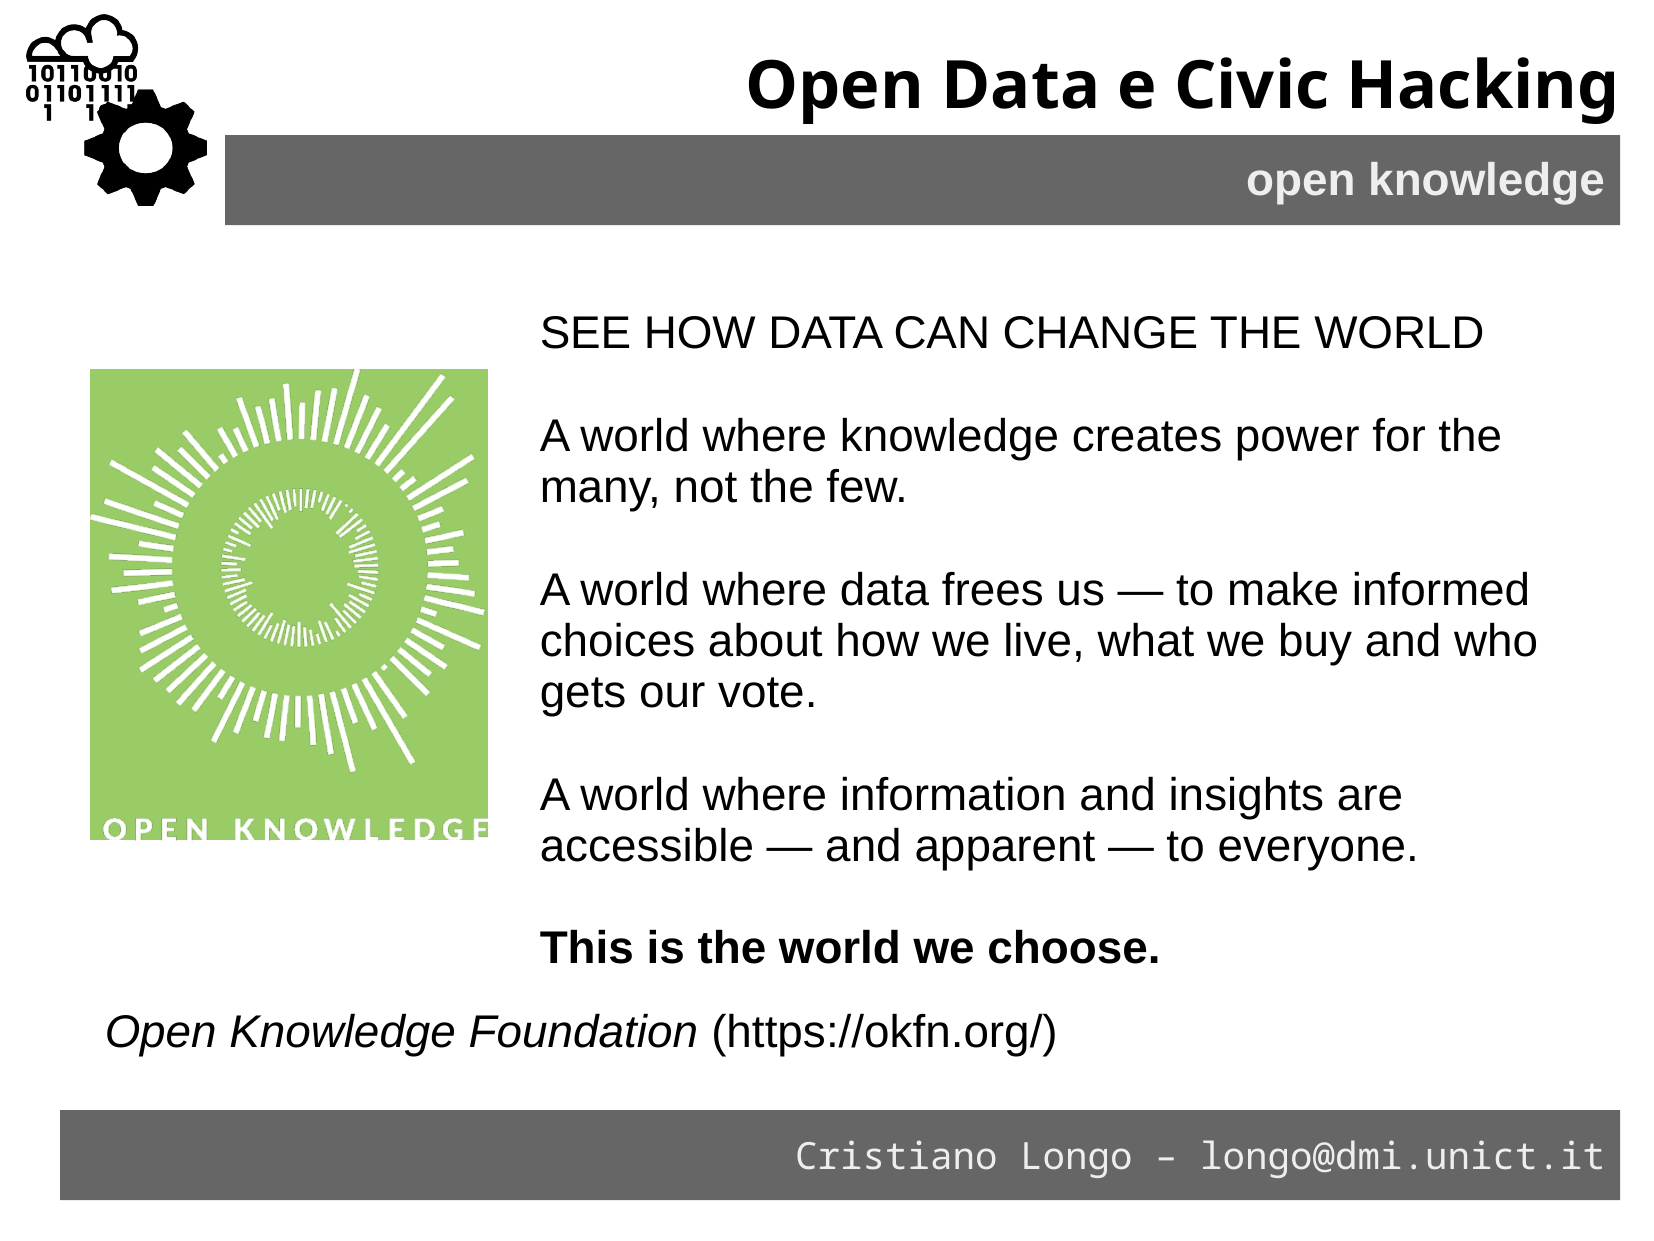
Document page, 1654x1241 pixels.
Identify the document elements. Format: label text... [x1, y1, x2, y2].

picture [26, 14, 207, 206]
text_box Open Data e Civic Hacking [285, 30, 1636, 123]
text_box Cristiano Longo – longo@dmi.unict.it [60, 1110, 1621, 1201]
picture [90, 368, 488, 841]
text_box Open Knowledge Foundation (https://okfn.org/) [90, 998, 1261, 1066]
text_box SEE HOW DATA CAN CHANGE THE WORLD A world where knowledge creates power for the many, not the few. A world where data frees us — to make informed choices about how we live, what we buy and who gets our vote. A world where information and insights are accessible — and apparent — to everyone. This is the world we choose. [525, 300, 1606, 982]
text_box open knowledge [225, 135, 1621, 226]
